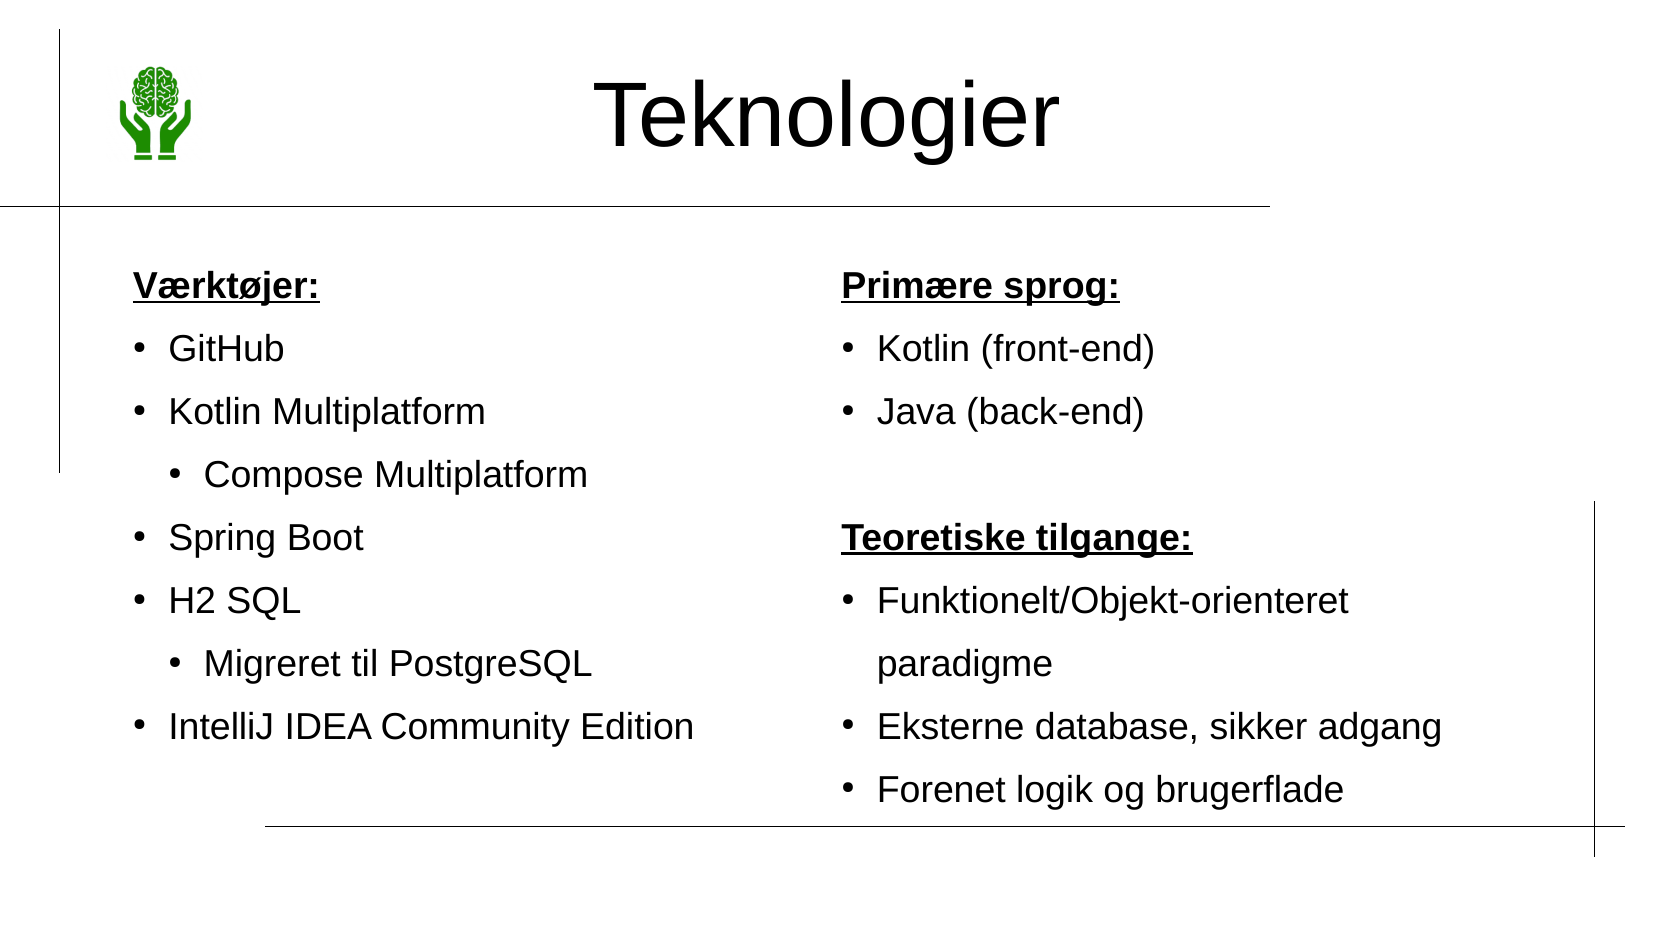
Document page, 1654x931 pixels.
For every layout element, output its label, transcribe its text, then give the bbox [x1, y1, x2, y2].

title Teknologier [82, 37, 1571, 193]
picture [106, 65, 203, 162]
text_box Værktøjer: GitHub Kotlin Multiplatform Compose Multiplatform Spring Boot H2 SQL Migreret til PostgreSQL IntelliJ IDEA Community Edition [118, 236, 798, 798]
text_box Primære sprog: Kotlin (front-end) Java (back-end) Teoretiske tilgange: Funktionelt/Objekt-orienteret paradigme Eksterne database, sikker adgang Forenet logik og brugerflade [826, 236, 1536, 931]
